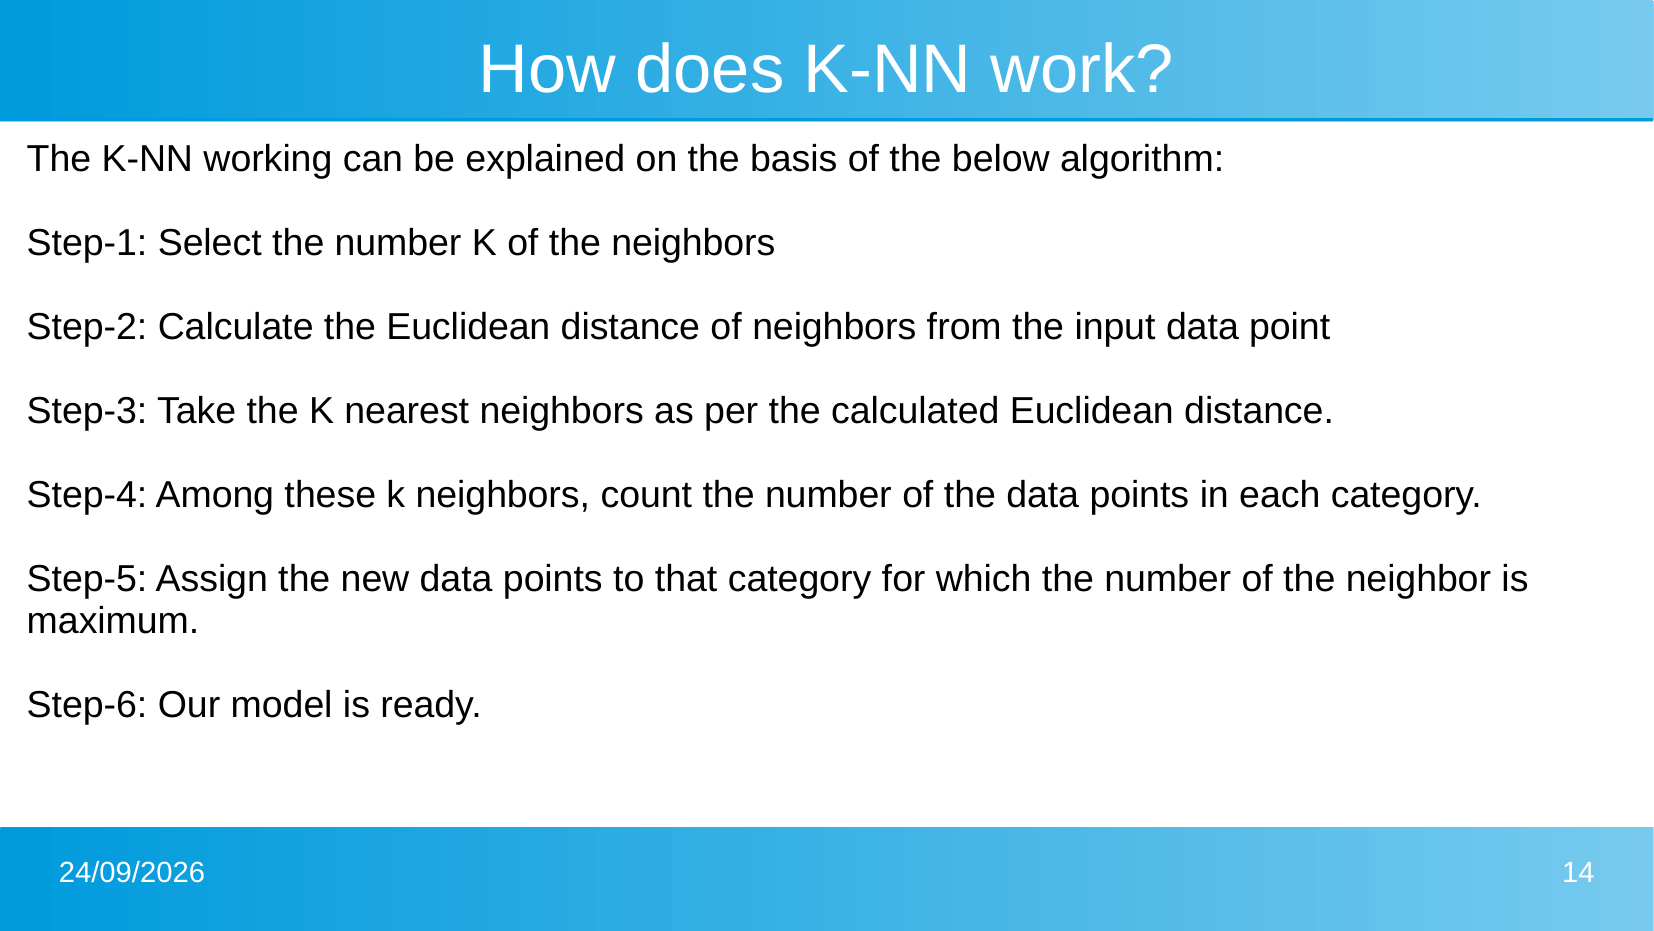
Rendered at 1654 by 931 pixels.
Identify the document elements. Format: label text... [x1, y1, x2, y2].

text_box The K-NN working can be explained on the basis of the below algorithm: Step-1: Select the number K of the neighbors Step-2: Calculate the Euclidean distance of neighbors from the input data point Step-3: Take the K nearest neighbors as per the calculated Euclidean distance. Step-4: Among these k neighbors, count the number of the data points in each category. Step-5: Assign the new data points to that category for which the number of the neighbor is maximum. Step-6: Our model is ready. [11, 129, 1548, 775]
title How does K-NN work? [59, 29, 1595, 108]
